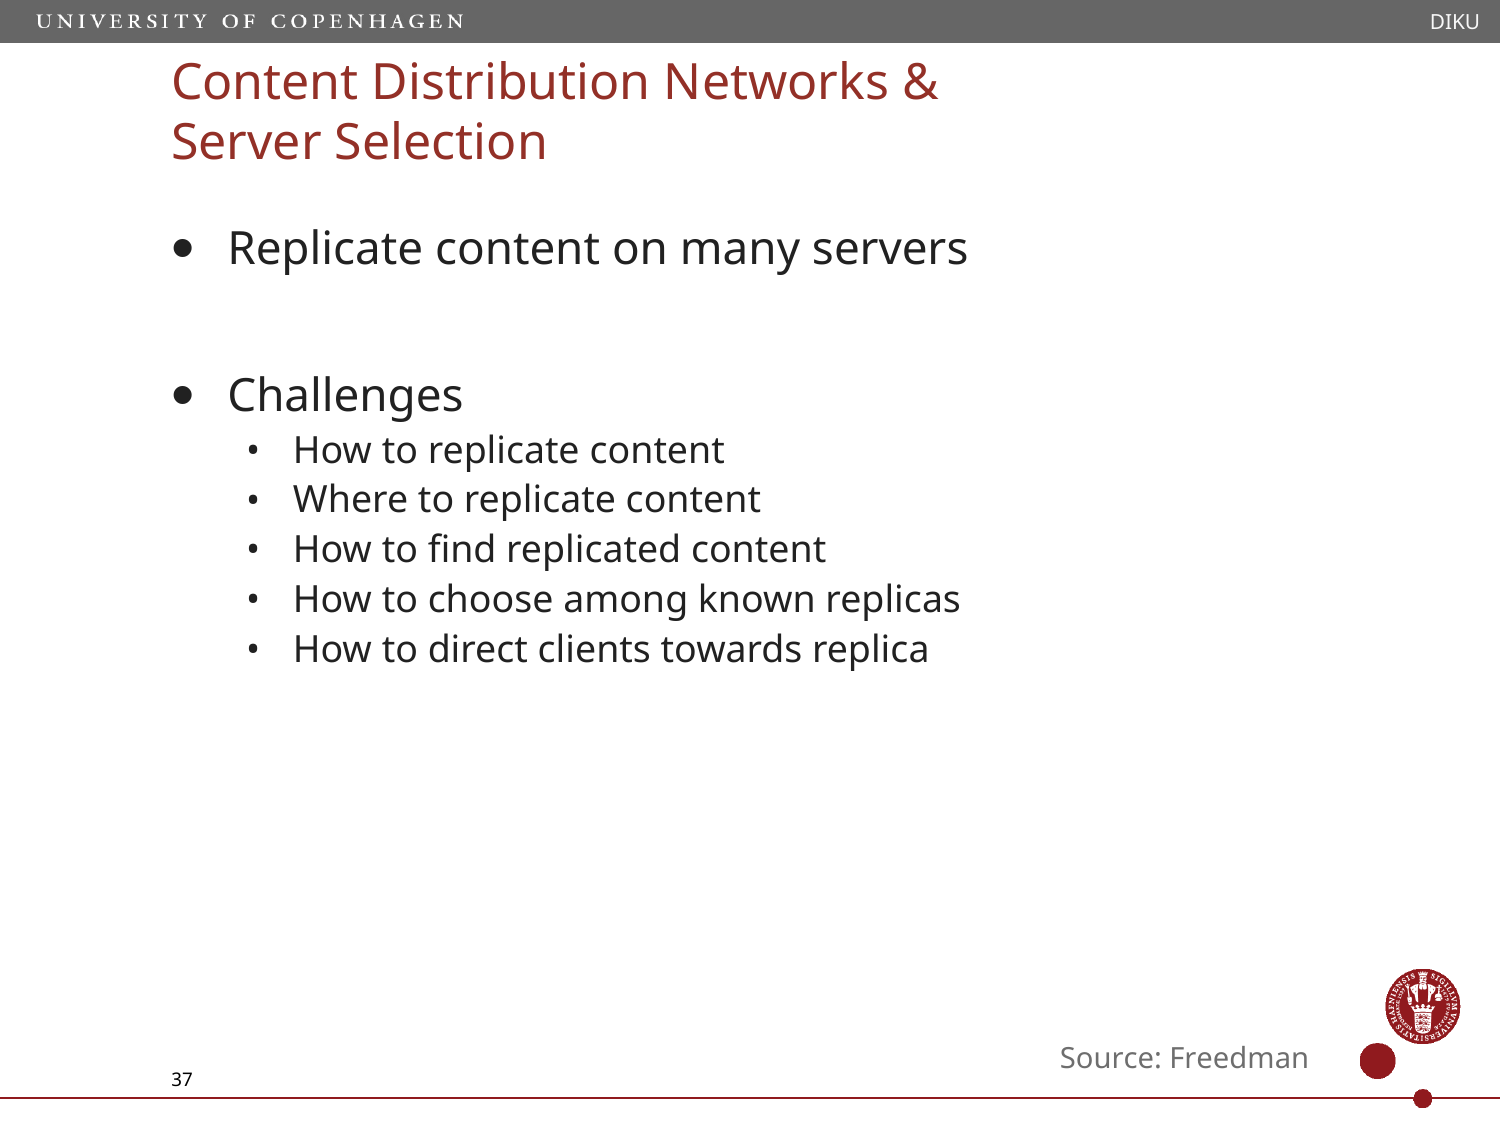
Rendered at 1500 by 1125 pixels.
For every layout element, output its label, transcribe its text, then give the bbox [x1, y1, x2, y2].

text_box DIKU [469, 0, 1495, 43]
text_box <number> [171, 1067, 522, 1092]
picture [0, 910, 1500, 1122]
title Content Distribution Networks & Server Selection [171, 75, 1329, 171]
list Replicate content on many servers Challenges How to replicate content Where to replicate content How to find replicated content How to choose among known replicas How to direct clients towards replica [171, 225, 1329, 900]
text_box Source: Freedman [1045, 1031, 1377, 1083]
